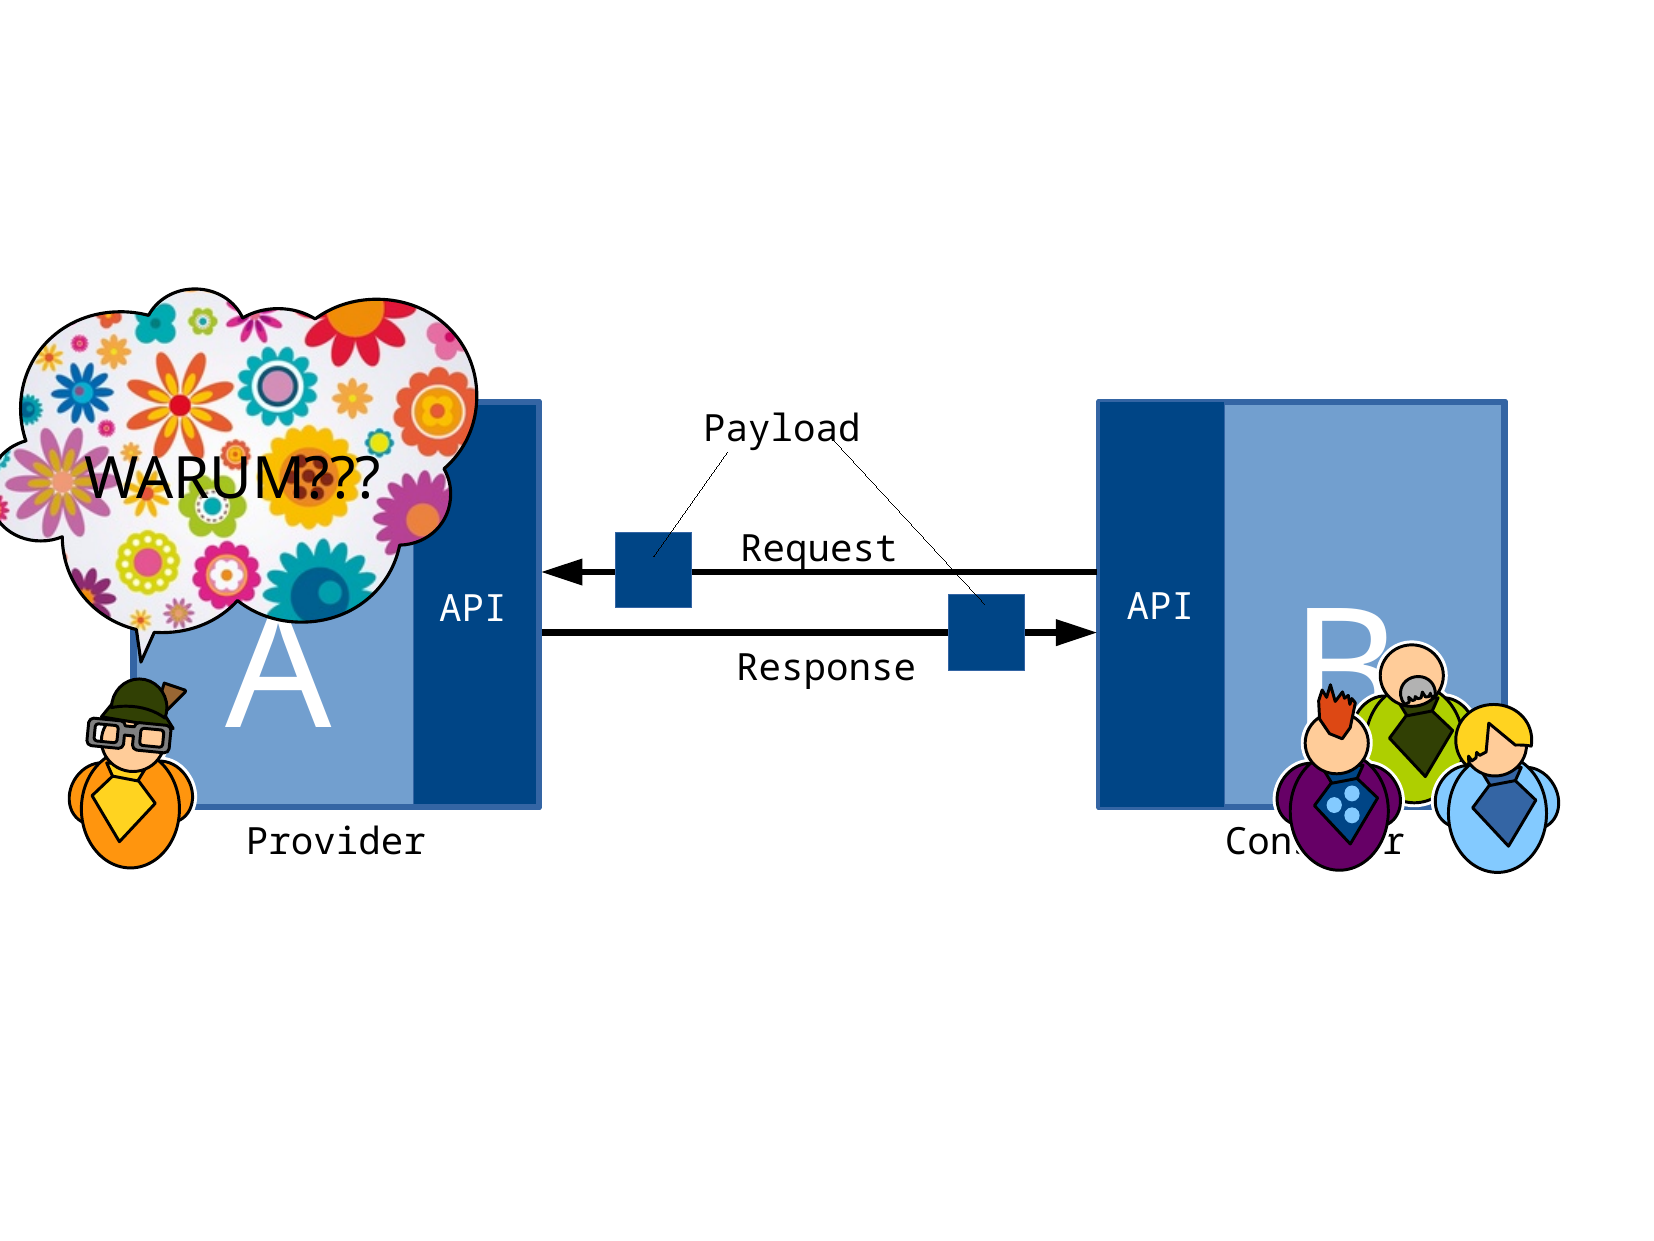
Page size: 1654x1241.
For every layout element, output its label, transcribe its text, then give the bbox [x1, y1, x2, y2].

text_box WARUM??? [0, 288, 477, 663]
text_box [615, 532, 692, 608]
text_box [948, 594, 1025, 671]
text_box API [1111, 572, 1209, 631]
text_box API [424, 574, 522, 633]
text_box [69, 405, 536, 868]
text_box Response [721, 632, 932, 691]
text_box Provider [231, 810, 441, 866]
text_box [1099, 401, 1559, 873]
text_box Consumer [1210, 807, 1319, 866]
text_box Payload [688, 393, 876, 453]
text_box Request [725, 513, 913, 573]
text_box A [210, 602, 358, 751]
text_box B [1277, 541, 1422, 751]
text_box Consumer [1360, 807, 1420, 866]
